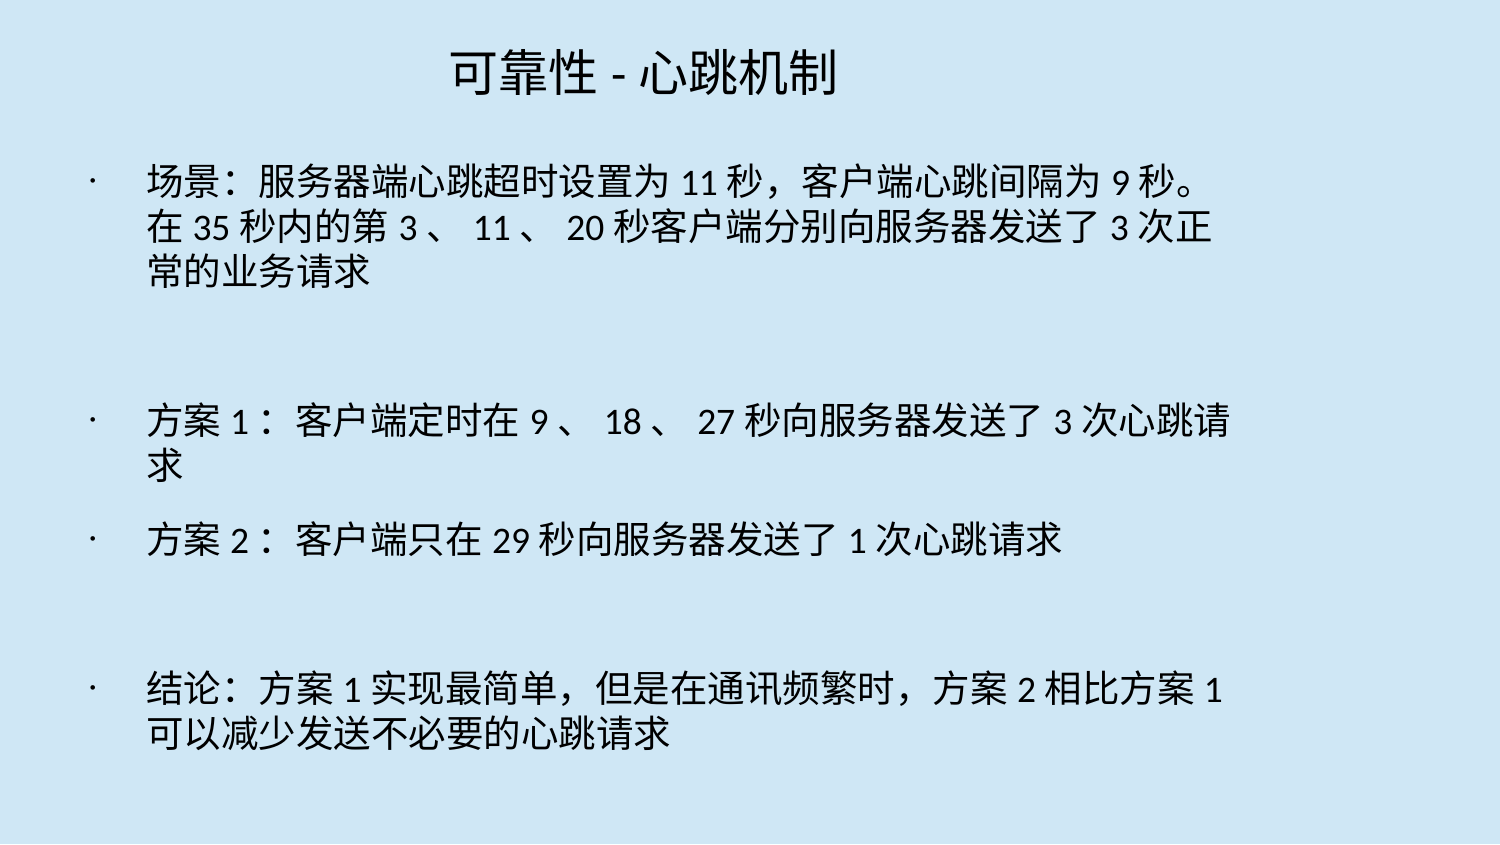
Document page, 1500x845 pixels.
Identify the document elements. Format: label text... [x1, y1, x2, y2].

title 可靠性-心跳机制 [135, 33, 1152, 103]
list 场景：服务器端心跳超时设置为11秒，客户端心跳间隔为9秒。在35秒内的第3、11、20秒客户端分别向服务器发送了3次正常的业务请求 方案1：客户端定时在9、18、27秒向服务器发送了3次心跳请求 方案2：客户端只在29秒向服务器发送了1次心跳请求 结论：方案1实现最简单，但是在通讯频繁时，方案2相比方案1可以减少发送不必要的心跳请求 [75, 150, 1258, 730]
